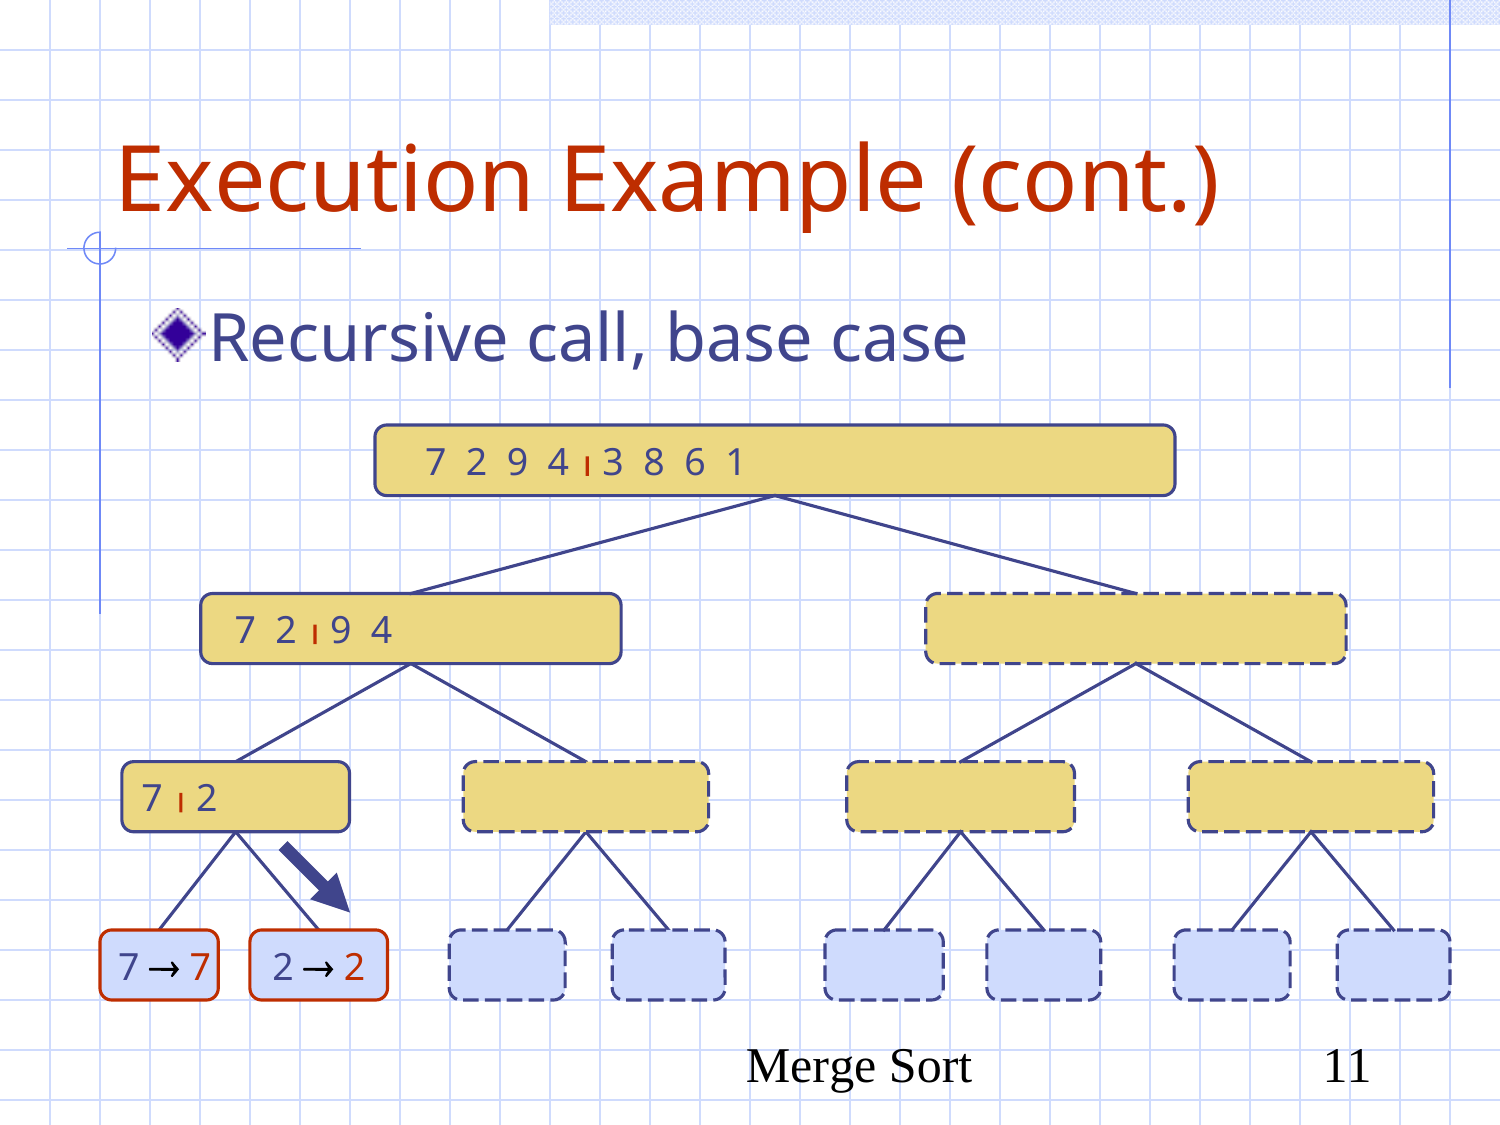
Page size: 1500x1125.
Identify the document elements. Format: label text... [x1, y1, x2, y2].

text_box 7 2  9 4  2 4 7 9 [200, 593, 622, 664]
text_box 3 8 6 1  1 3 8 6 [925, 593, 1347, 664]
title Execution Example (cont.) [99, 49, 1375, 238]
text_box 9  9 [449, 929, 566, 1001]
text_box 2  2 [249, 929, 388, 1001]
text_box 7  2  2 7 [121, 761, 350, 832]
text_box 7  7 [99, 929, 219, 1001]
text_box 7 2 9 4  3 8 6 1  1 2 3 4 6 7 8 9 [374, 424, 1176, 496]
text_box 3 8  3 8 [846, 761, 1075, 832]
text_box 6 1  1 6 [1188, 761, 1434, 832]
picture [549, 0, 1449, 25]
text_box 8  8 [986, 929, 1101, 1001]
text_box 6  6 [1174, 929, 1291, 1001]
text_box 4  4 [612, 929, 726, 1001]
text_box 3  3 [825, 929, 944, 1001]
text_box 9 4  4 9 [463, 761, 709, 832]
text_box 1  1 [1337, 929, 1450, 1001]
list Recursive call, base case [137, 287, 1413, 400]
picture [1451, 0, 1500, 25]
